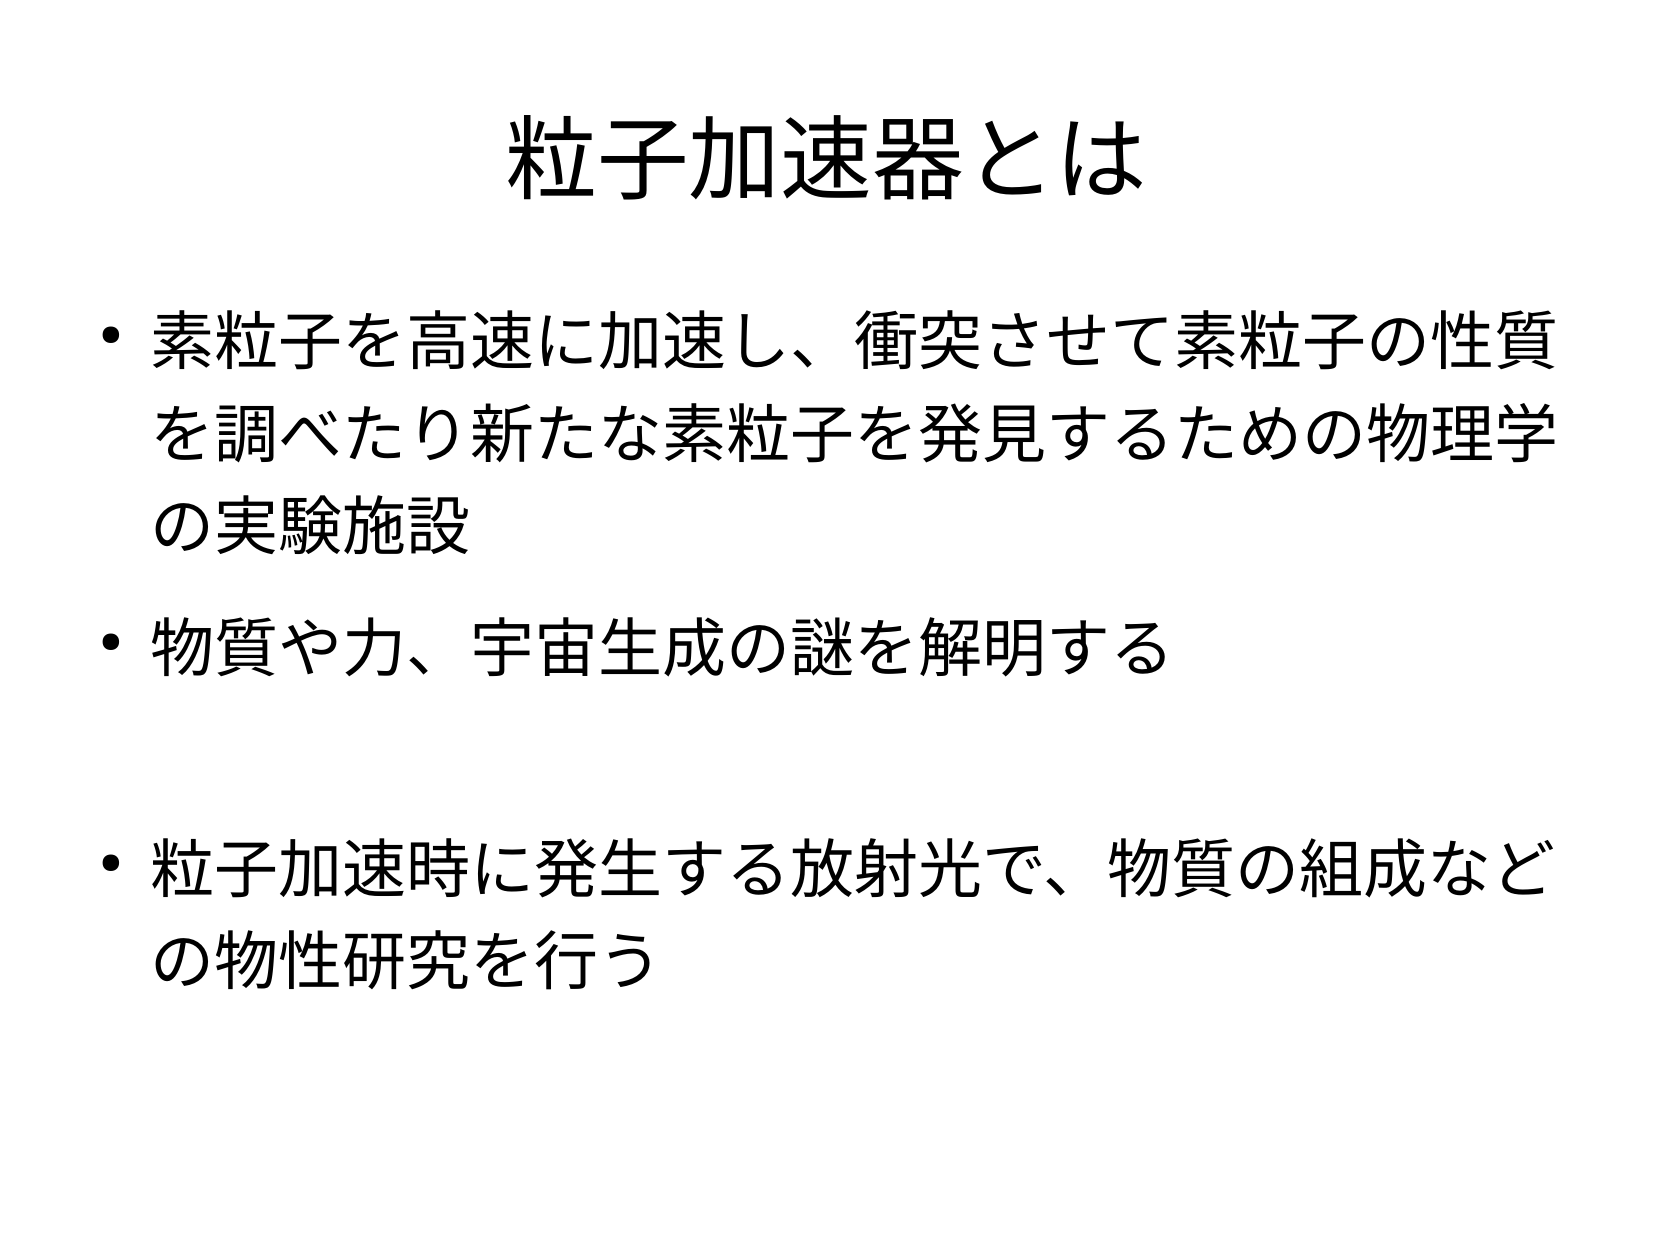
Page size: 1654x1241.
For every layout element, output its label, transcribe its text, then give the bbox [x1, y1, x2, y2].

list 素粒子を高速に加速し、衝突させて素粒子の性質を調べたり新たな素粒子を発見するための物理学の実験施設 物質や力、宇宙生成の謎を解明する 粒子加速時に発生する放射光で、物質の組成などの物性研究を行う [82, 290, 1571, 1010]
title 粒子加速器とは [82, 49, 1571, 257]
